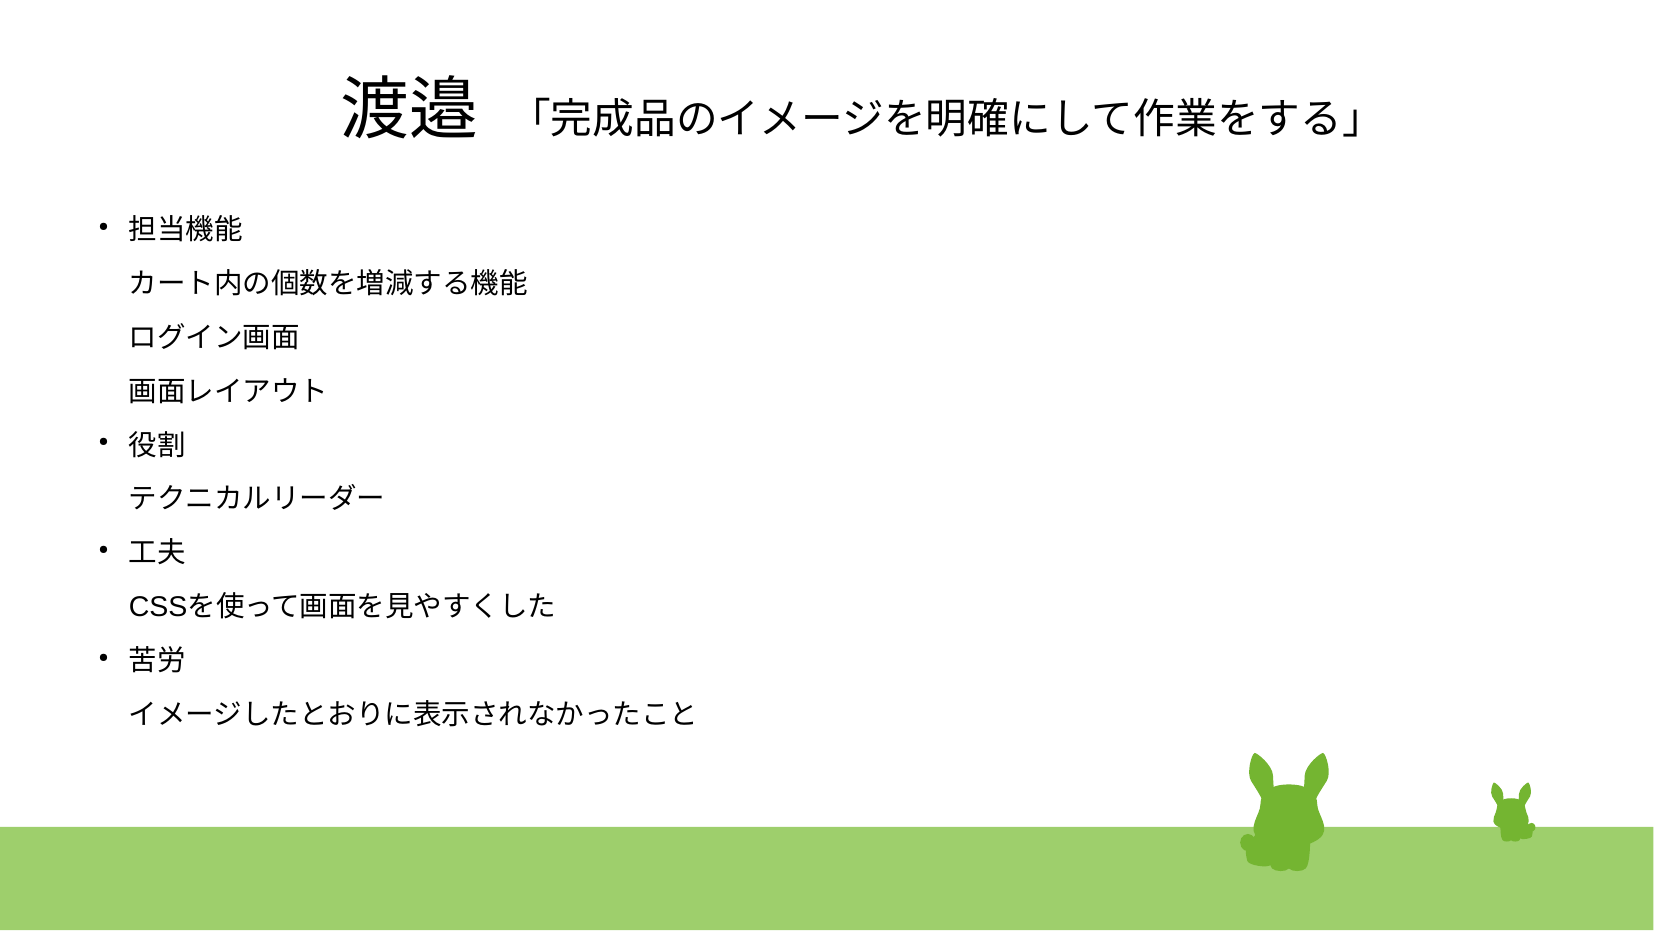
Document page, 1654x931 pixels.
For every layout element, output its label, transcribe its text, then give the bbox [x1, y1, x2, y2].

list 担当機能 カート内の個数を増減する機能 ログイン画面 画面レイアウト 役割 テクニカルリーダー 工夫 CSSを使って画面を見やすくした 苦労 イメージしたとおりに表示されなかったこと [88, 206, 1565, 739]
title 渡邉 「完成品のイメージを明確にして作業をする」 [88, 29, 1565, 178]
